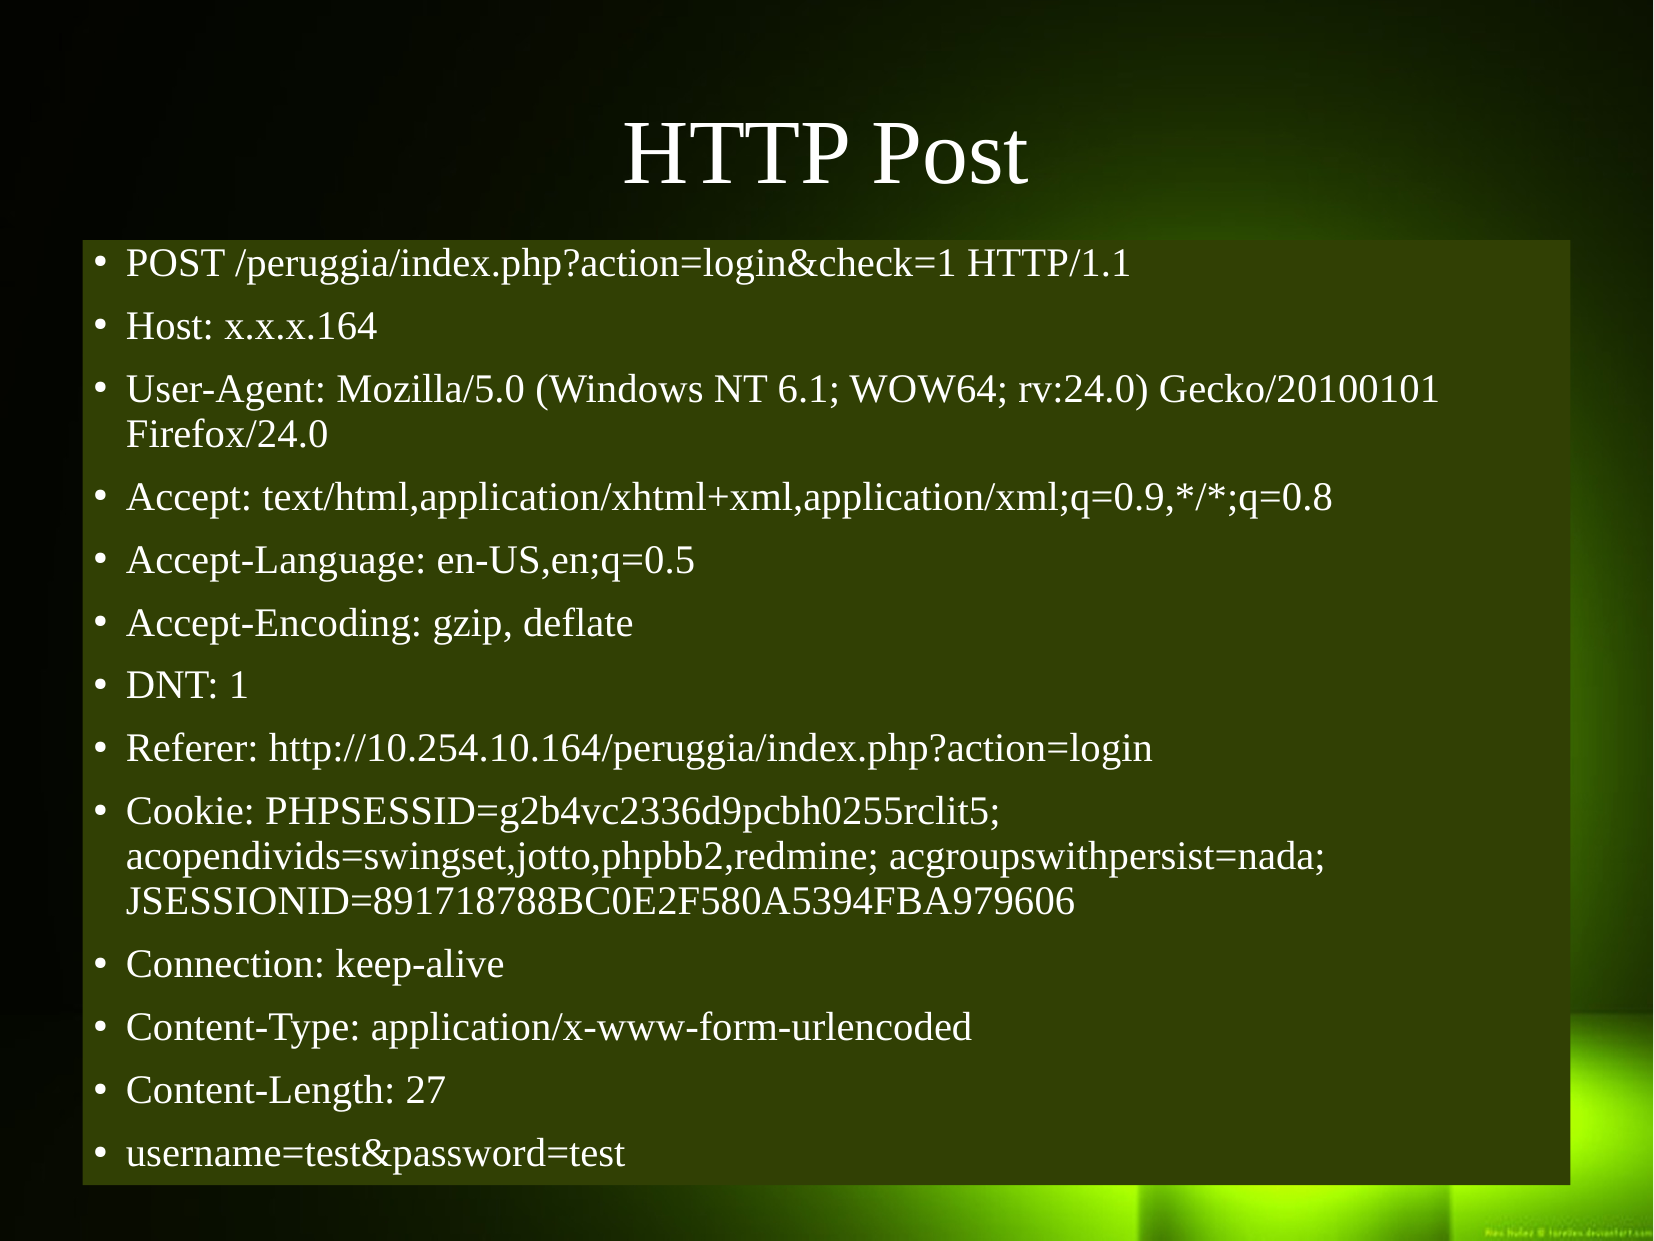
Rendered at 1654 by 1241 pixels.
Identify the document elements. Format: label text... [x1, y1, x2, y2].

list POST /peruggia/index.php?action=login&check=1 HTTP/1.1 Host: x.x.x.164 User-Agent: Mozilla/5.0 (Windows NT 6.1; WOW64; rv:24.0) Gecko/20100101 Firefox/24.0 Accept: text/html,application/xhtml+xml,application/xml;q=0.9,*/*;q=0.8 Accept-Language: en-US,en;q=0.5 Accept-Encoding: gzip, deflate DNT: 1 Referer: http://10.254.10.164/peruggia/index.php?action=login Cookie: PHPSESSID=g2b4vc2336d9pcbh0255rclit5; acopendivids=swingset,jotto,phpbb2,redmine; acgroupswithpersist=nada; JSESSIONID=891718788BC0E2F580A5394FBA979606 Connection: keep-alive Content-Type: application/x-www-form-urlencoded Content-Length: 27 username=test&password=test [82, 240, 1571, 1186]
title HTTP Post [82, 49, 1571, 240]
picture [0, 0, 1654, 1241]
